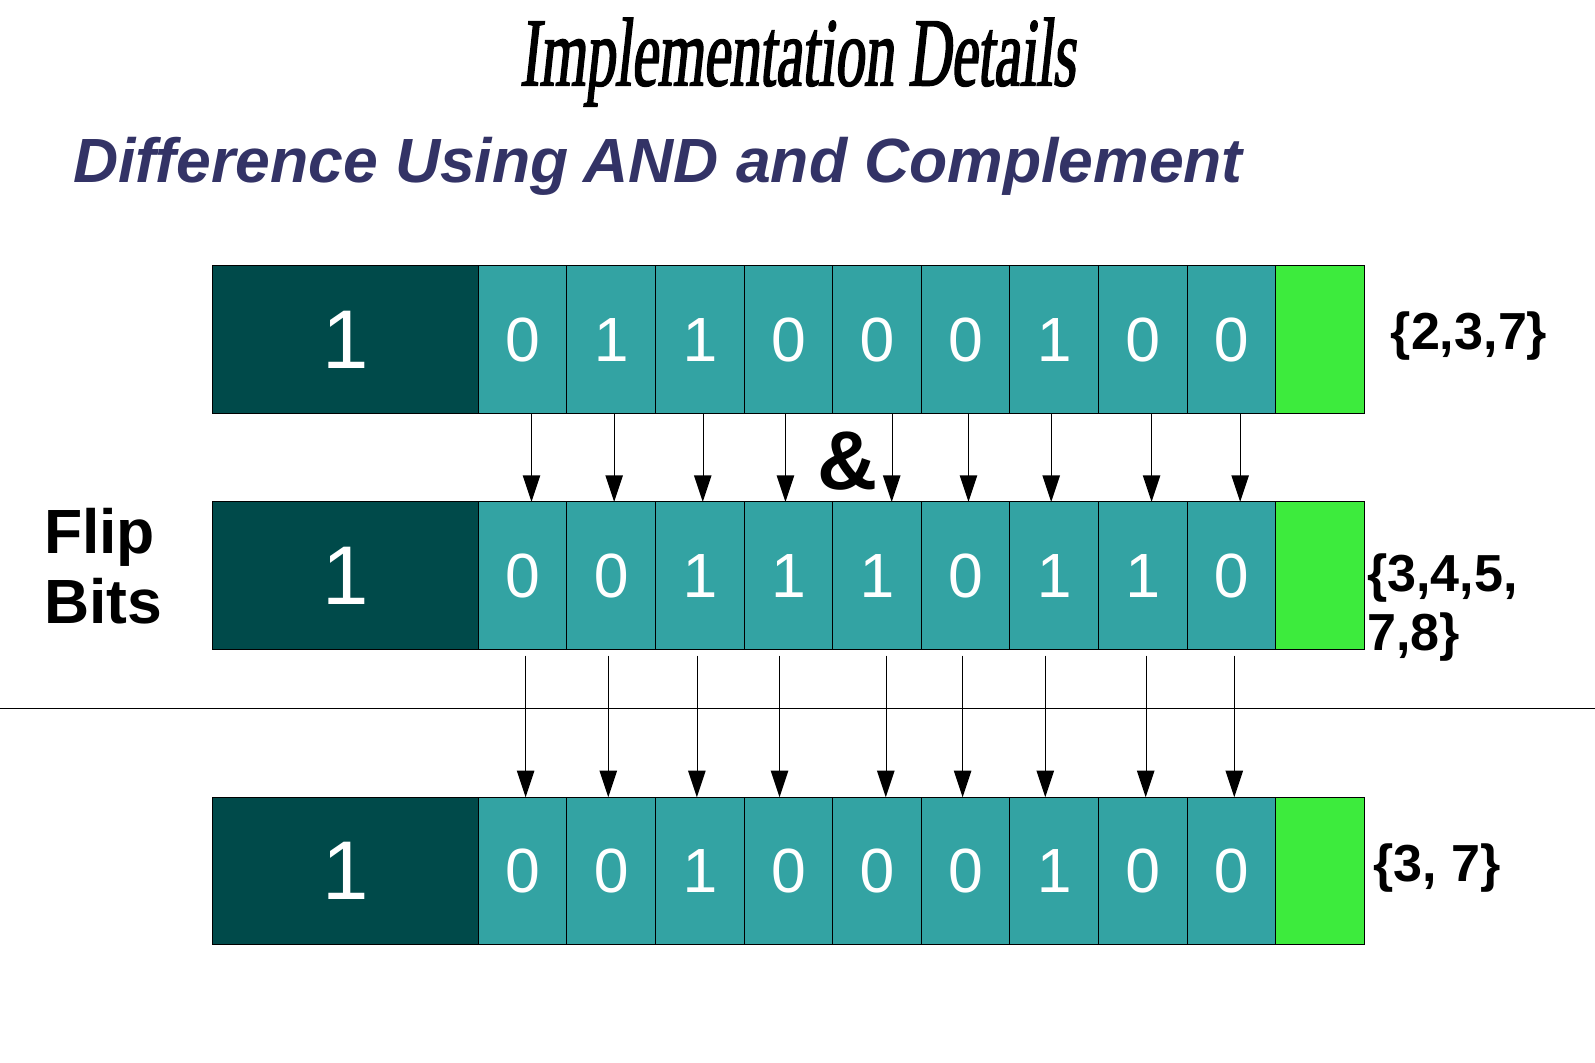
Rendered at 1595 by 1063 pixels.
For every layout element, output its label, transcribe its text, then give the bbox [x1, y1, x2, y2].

text_box [1276, 501, 1365, 650]
text_box 1 [212, 797, 478, 945]
text_box 1 [655, 501, 744, 650]
text_box Difference Using AND and Complement [59, 118, 1359, 223]
text_box [1276, 265, 1365, 414]
text_box Implementation Details [521, 21, 545, 86]
text_box Implementation Details [540, 39, 585, 86]
text_box 1 [1098, 501, 1187, 650]
text_box 0 [1187, 797, 1276, 945]
text_box 1 [212, 501, 478, 650]
text_box Implementation Details [616, 17, 633, 86]
text_box {3,4,5, 7,8} [1352, 537, 1595, 669]
text_box Flip Bits [29, 490, 237, 645]
text_box 0 [1187, 265, 1276, 414]
text_box {2,3,7} [1375, 295, 1583, 369]
text_box Implementation Details [955, 39, 979, 87]
text_box Implementation Details [996, 39, 1020, 87]
text_box 0 [1098, 797, 1187, 945]
text_box Implementation Details [778, 39, 802, 87]
text_box 0 [1098, 265, 1187, 414]
text_box 1 [212, 265, 478, 414]
text_box 1 [744, 501, 832, 650]
text_box 0 [921, 797, 1009, 945]
text_box Implementation Details [909, 21, 953, 86]
text_box 1 [1009, 265, 1098, 414]
text_box Implementation Details [1020, 40, 1036, 86]
text_box 1 [566, 265, 655, 414]
text_box & [803, 407, 892, 501]
text_box 0 [566, 797, 655, 945]
text_box Implementation Details [707, 39, 731, 87]
text_box 1 [832, 501, 921, 650]
text_box 0 [744, 265, 832, 414]
text_box Implementation Details [806, 30, 834, 87]
text_box 0 [921, 501, 1009, 650]
text_box Implementation Details [635, 39, 659, 87]
text_box 0 [832, 265, 921, 414]
text_box Implementation Details [838, 39, 865, 87]
text_box [1276, 797, 1365, 945]
text_box 0 [1187, 501, 1276, 650]
text_box 0 [744, 797, 832, 945]
text_box Implementation Details [1054, 39, 1077, 87]
text_box 0 [478, 797, 566, 945]
text_box 1 [1009, 501, 1098, 650]
text_box Implementation Details [982, 30, 998, 87]
text_box 0 [921, 265, 1009, 414]
text_box Implementation Details [658, 39, 703, 86]
text_box 1 [655, 797, 744, 945]
text_box 1 [655, 265, 744, 414]
text_box Implementation Details [1037, 17, 1055, 86]
text_box {3, 7} [1358, 826, 1595, 900]
text_box 1 [1009, 797, 1098, 945]
text_box 0 [478, 265, 566, 414]
text_box Implementation Details [764, 30, 780, 87]
text_box 0 [566, 501, 655, 650]
text_box Implementation Details [865, 39, 894, 86]
text_box Implementation Details [583, 39, 616, 107]
text_box Implementation Details [730, 39, 759, 86]
text_box 0 [478, 501, 566, 650]
text_box 0 [832, 797, 921, 945]
